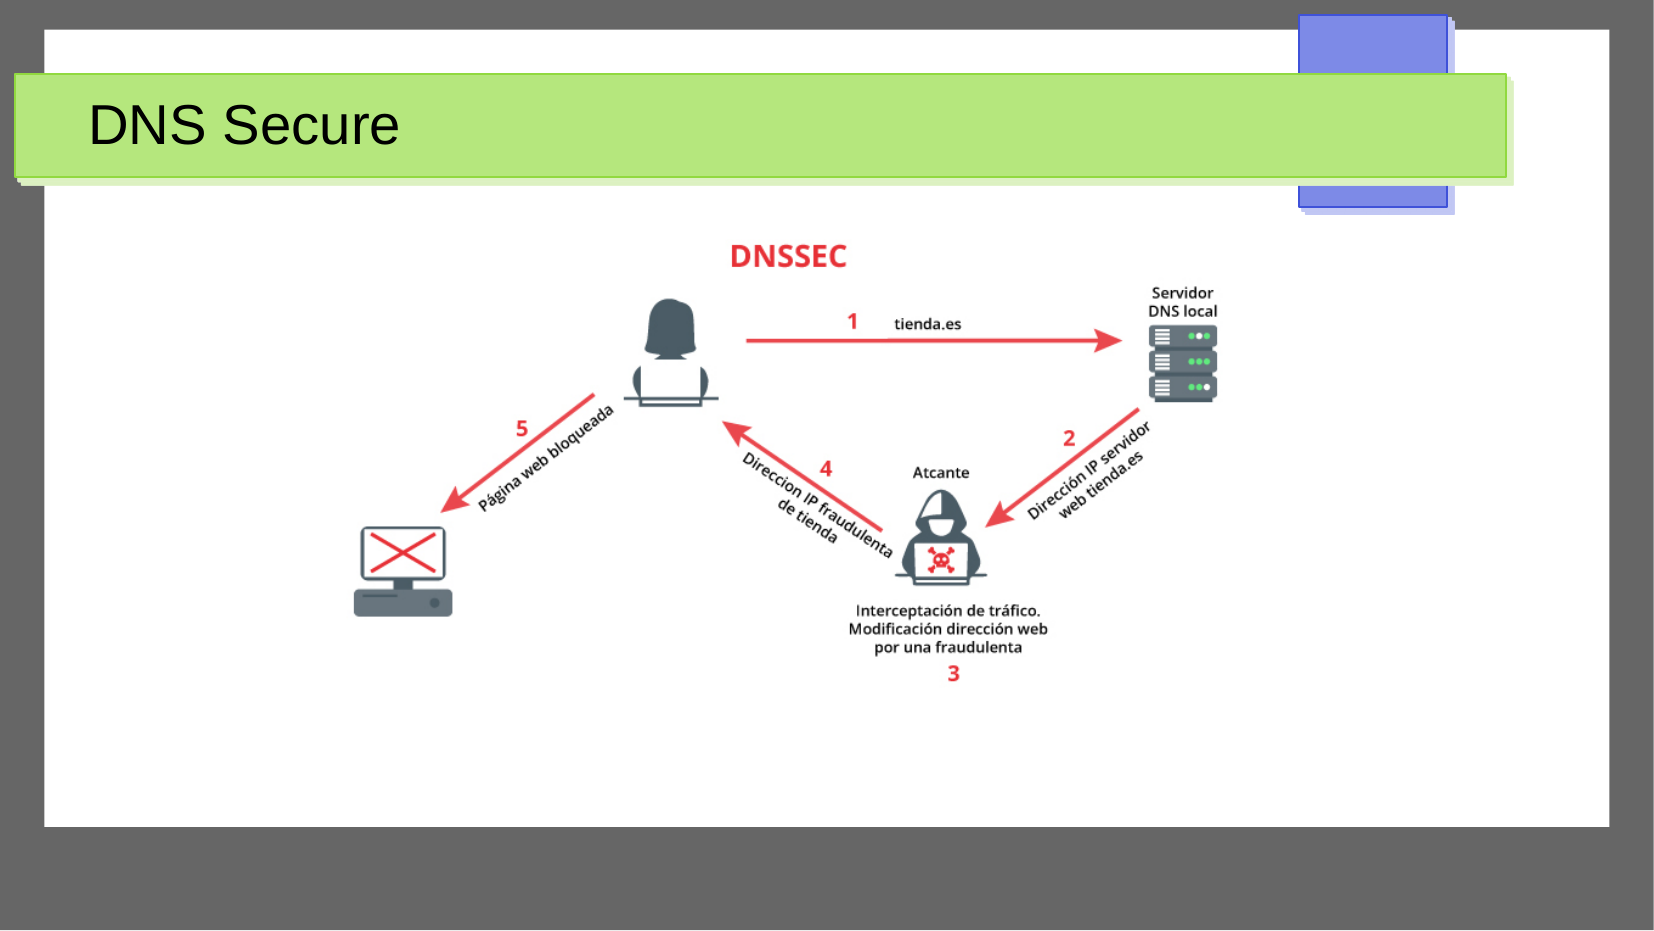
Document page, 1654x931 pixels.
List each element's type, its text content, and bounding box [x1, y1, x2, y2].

picture [337, 239, 1233, 713]
title DNS Secure [88, 73, 1506, 178]
